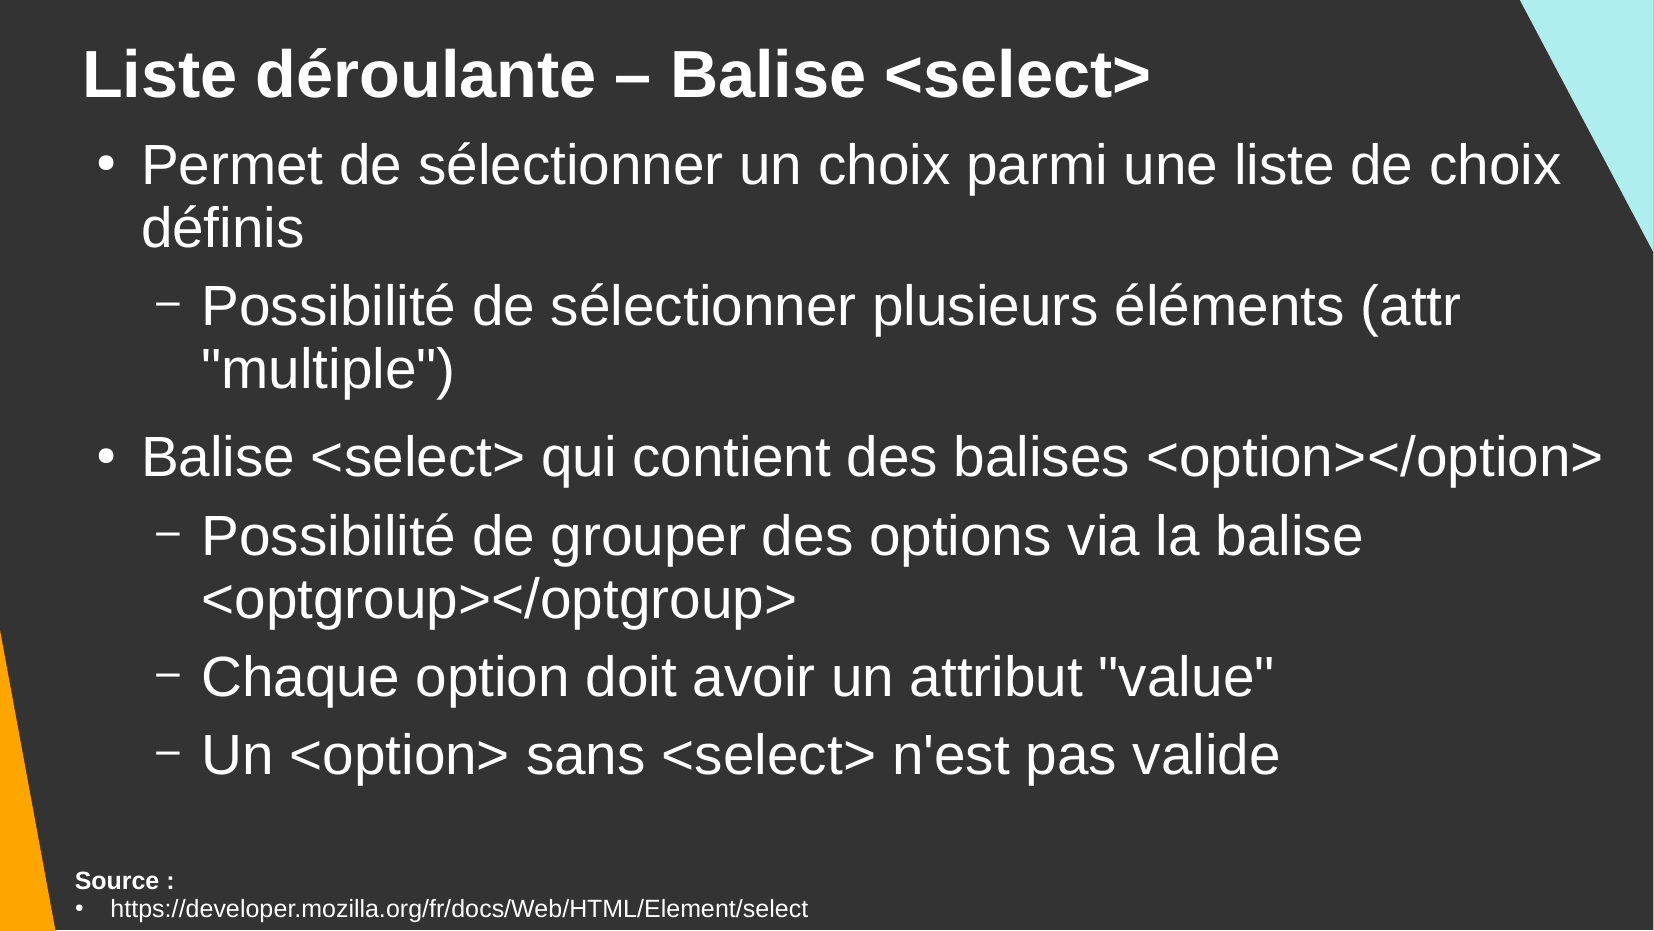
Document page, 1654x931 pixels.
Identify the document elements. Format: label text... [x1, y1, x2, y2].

text_box [1519, 0, 1654, 254]
title Liste déroulante – Balise <select> [82, 37, 1571, 114]
text_box Source : https://developer.mozilla.org/fr/docs/Web/HTML/Element/select [60, 859, 1546, 931]
list Permet de sélectionner un choix parmi une liste de choix définis Possibilité de sélectionner plusieurs éléments (attr "multiple") Balise <select> qui contient des balises <option></option> Possibilité de grouper des options via la balise <optgroup></optgroup> Chaque option doit avoir un attribut "value" Un <option> sans <select> n'est pas valide [80, 132, 1605, 795]
text_box [0, 630, 56, 931]
